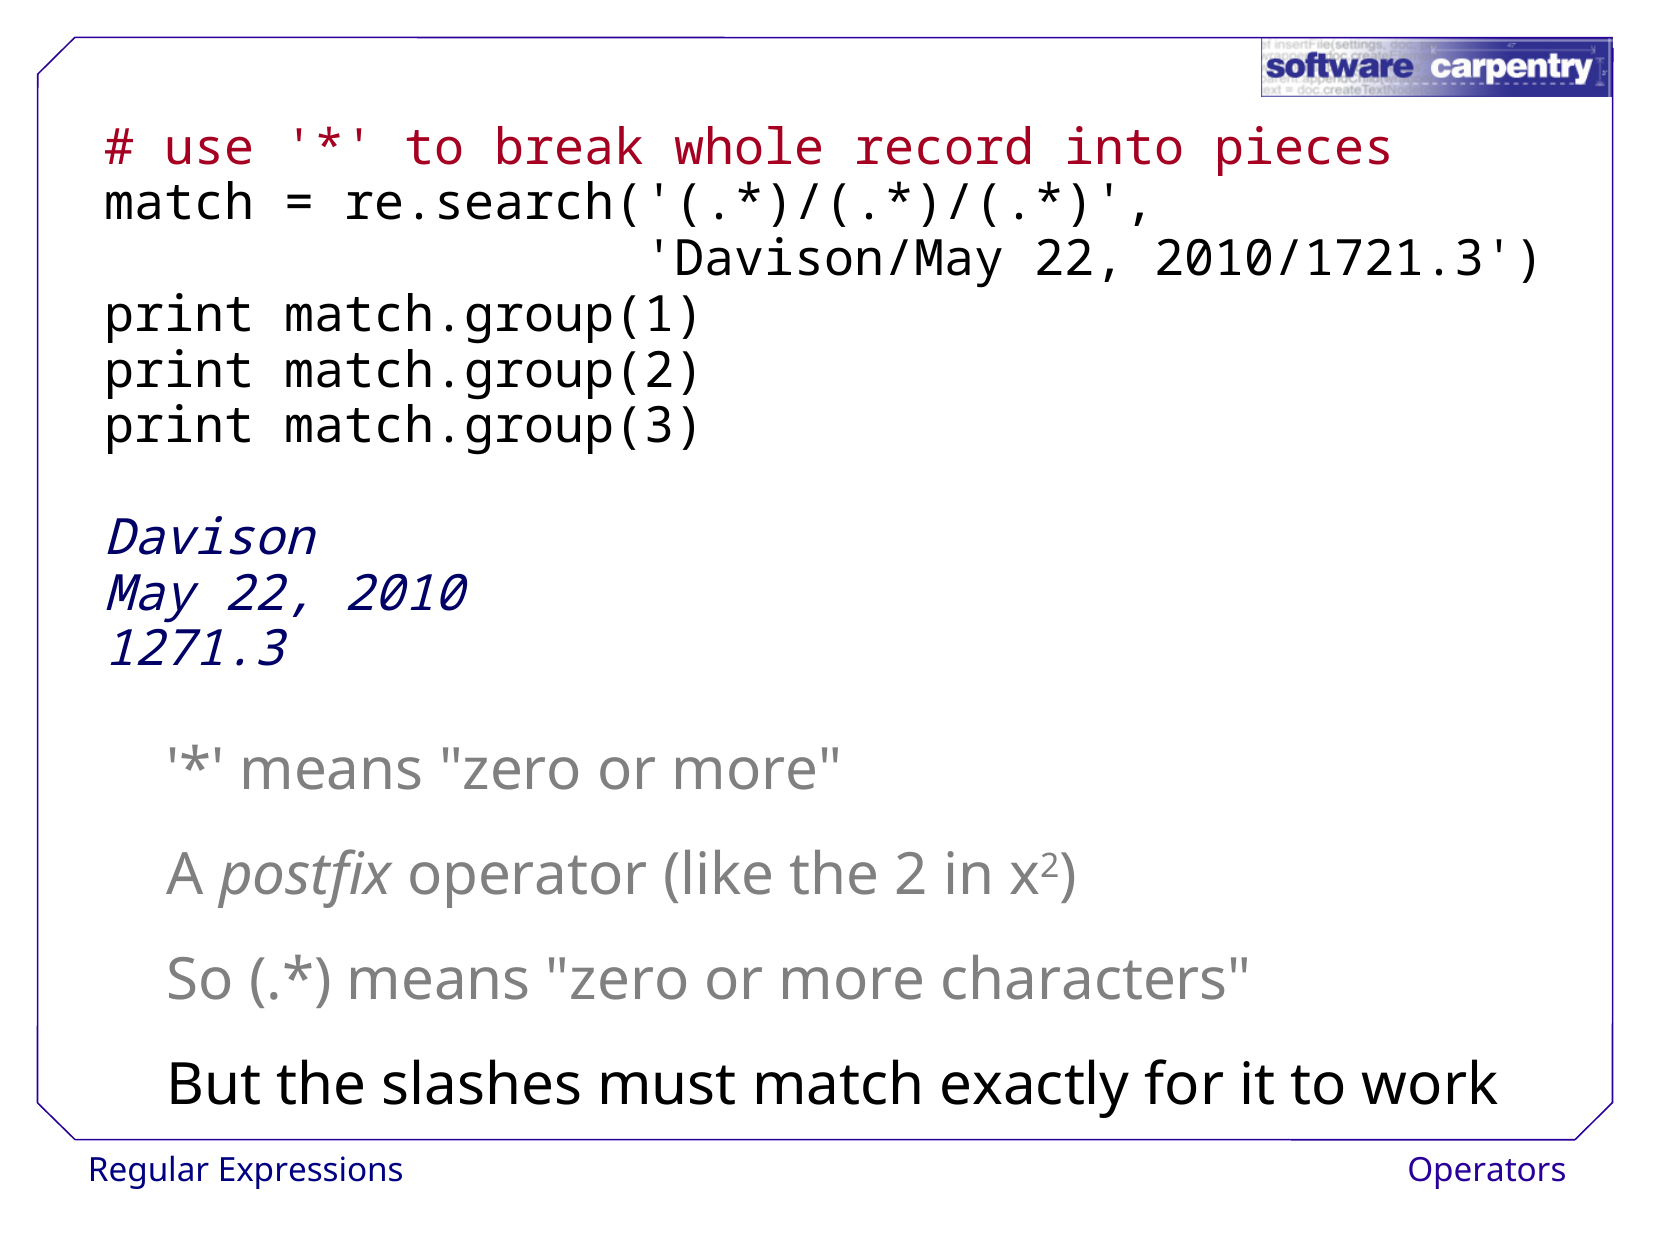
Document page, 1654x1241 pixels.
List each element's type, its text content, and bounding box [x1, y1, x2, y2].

picture [1261, 39, 1613, 97]
text_box # use '*' to break whole record into pieces match = re.search('(.*)/(.*)/(.*)', 'Davison/May 22, 2010/1721.3') print match.group(1) print match.group(2) print match.group(3) Davison May 22, 2010 1271.3 [89, 112, 1512, 715]
text_box '*' means "zero or more" A postfix operator (like the 2 in x2) So (.*) means "zero or more characters" But the slashes must match exactly for it to work [151, 688, 1530, 1124]
